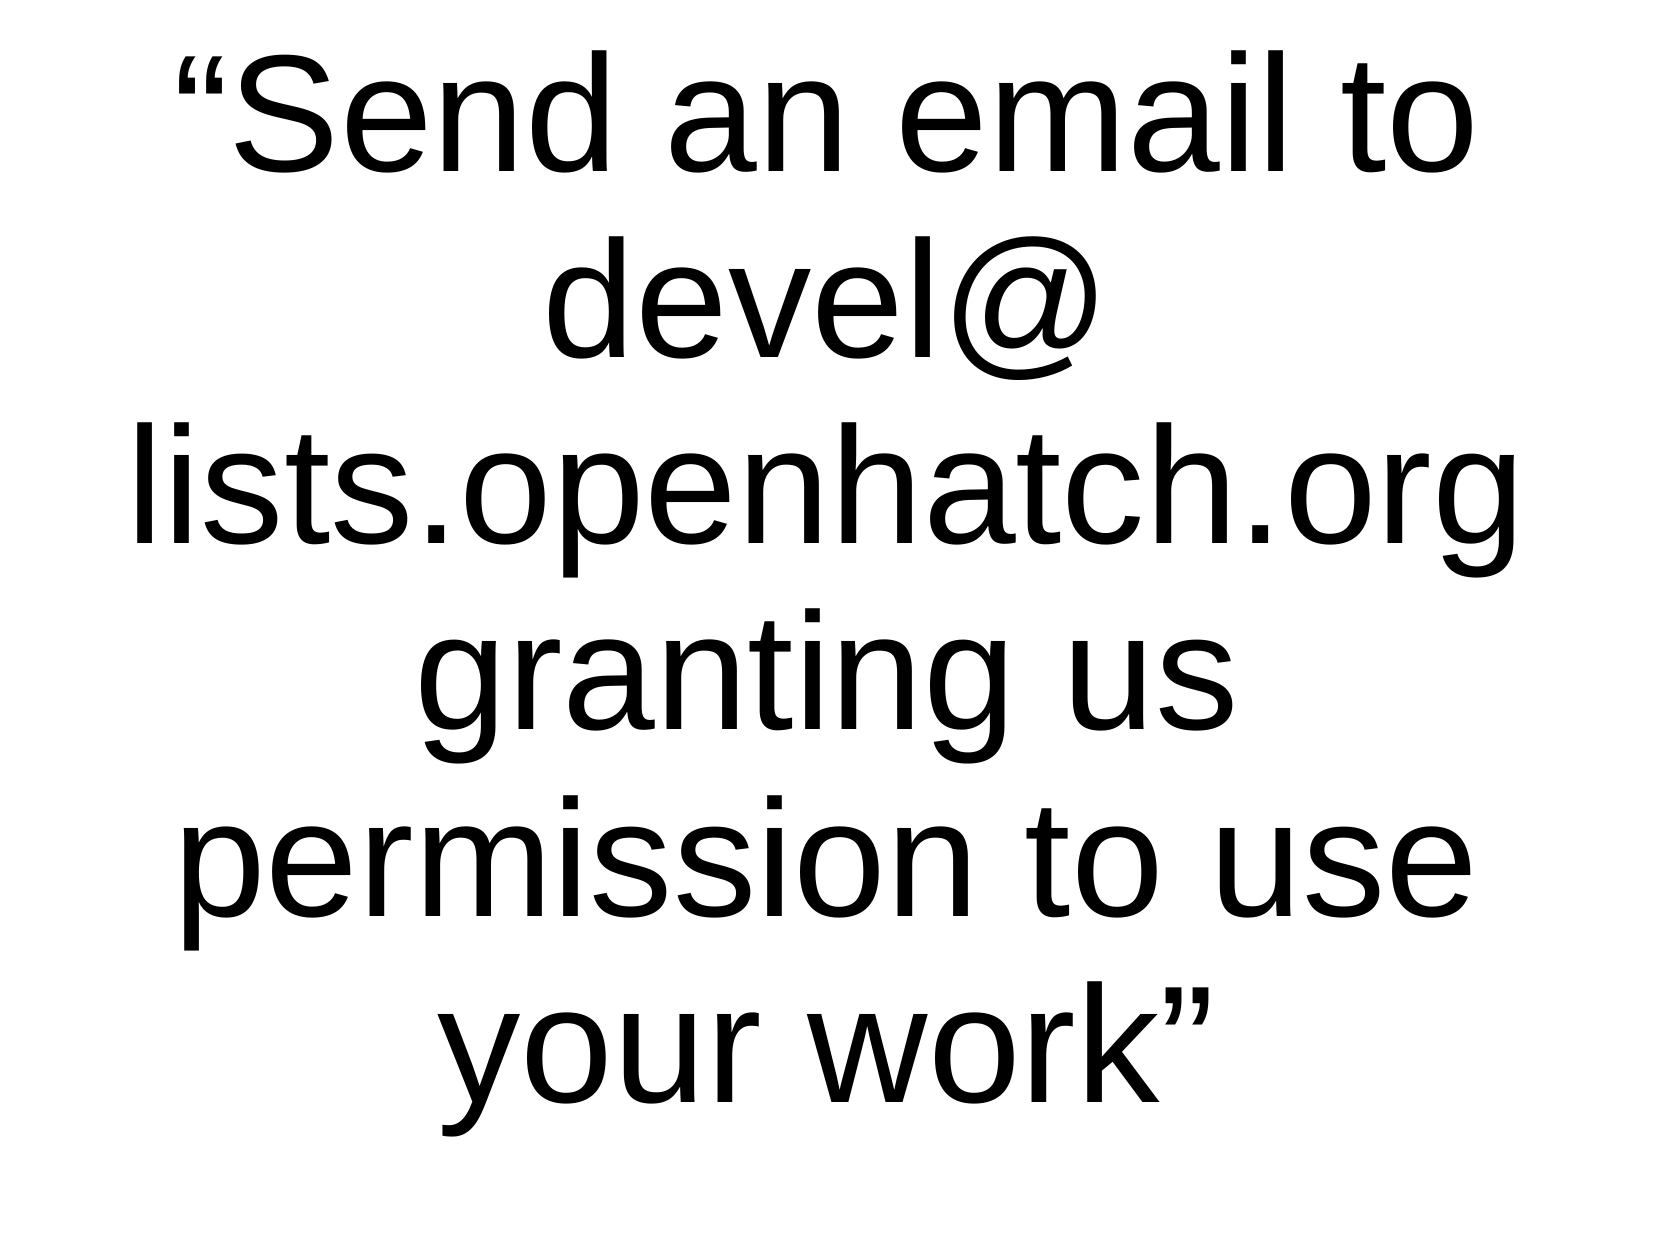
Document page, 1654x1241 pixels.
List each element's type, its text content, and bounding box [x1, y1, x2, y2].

subtitle “Send an email to devel@ lists.openhatch.org granting us permission to use your work” [82, 20, 1571, 1138]
